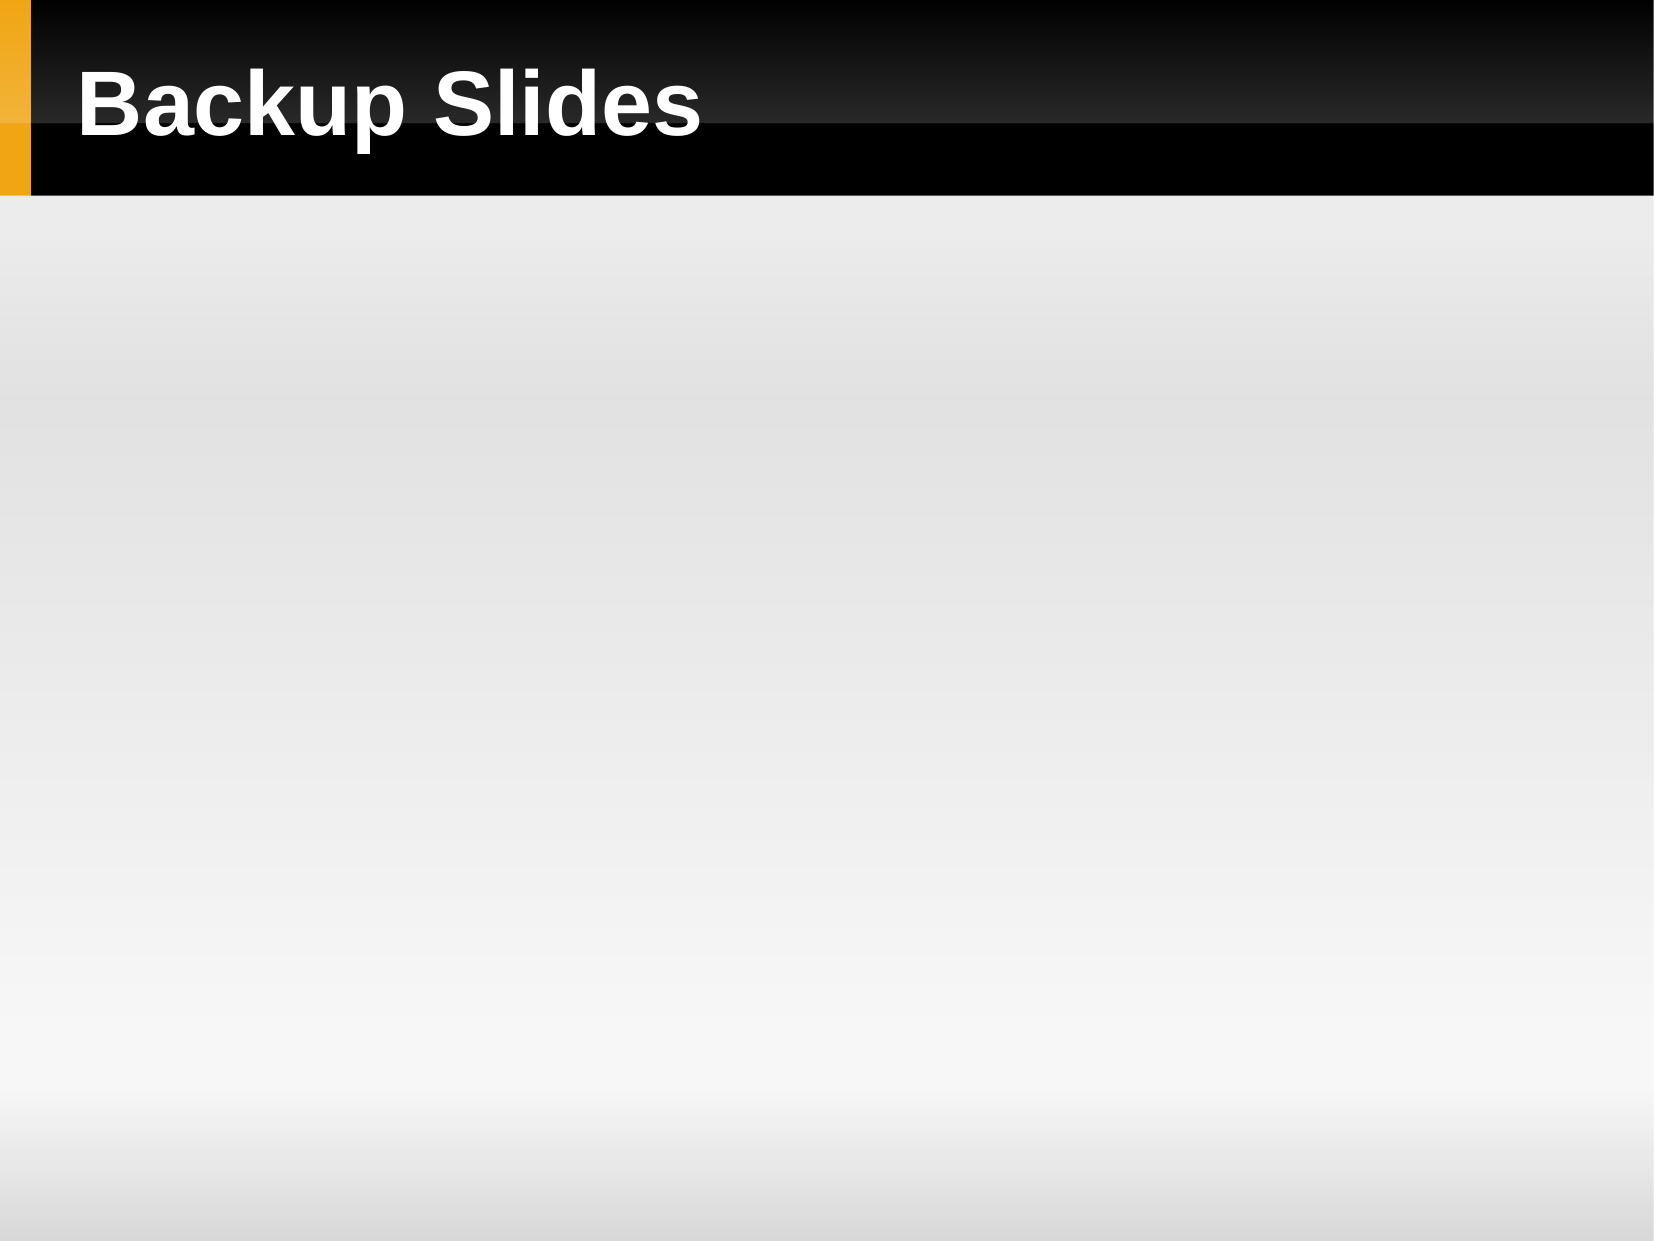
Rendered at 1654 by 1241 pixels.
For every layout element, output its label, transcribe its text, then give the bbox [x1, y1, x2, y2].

picture [0, 0, 1654, 1241]
title Backup Slides [76, 0, 1565, 208]
